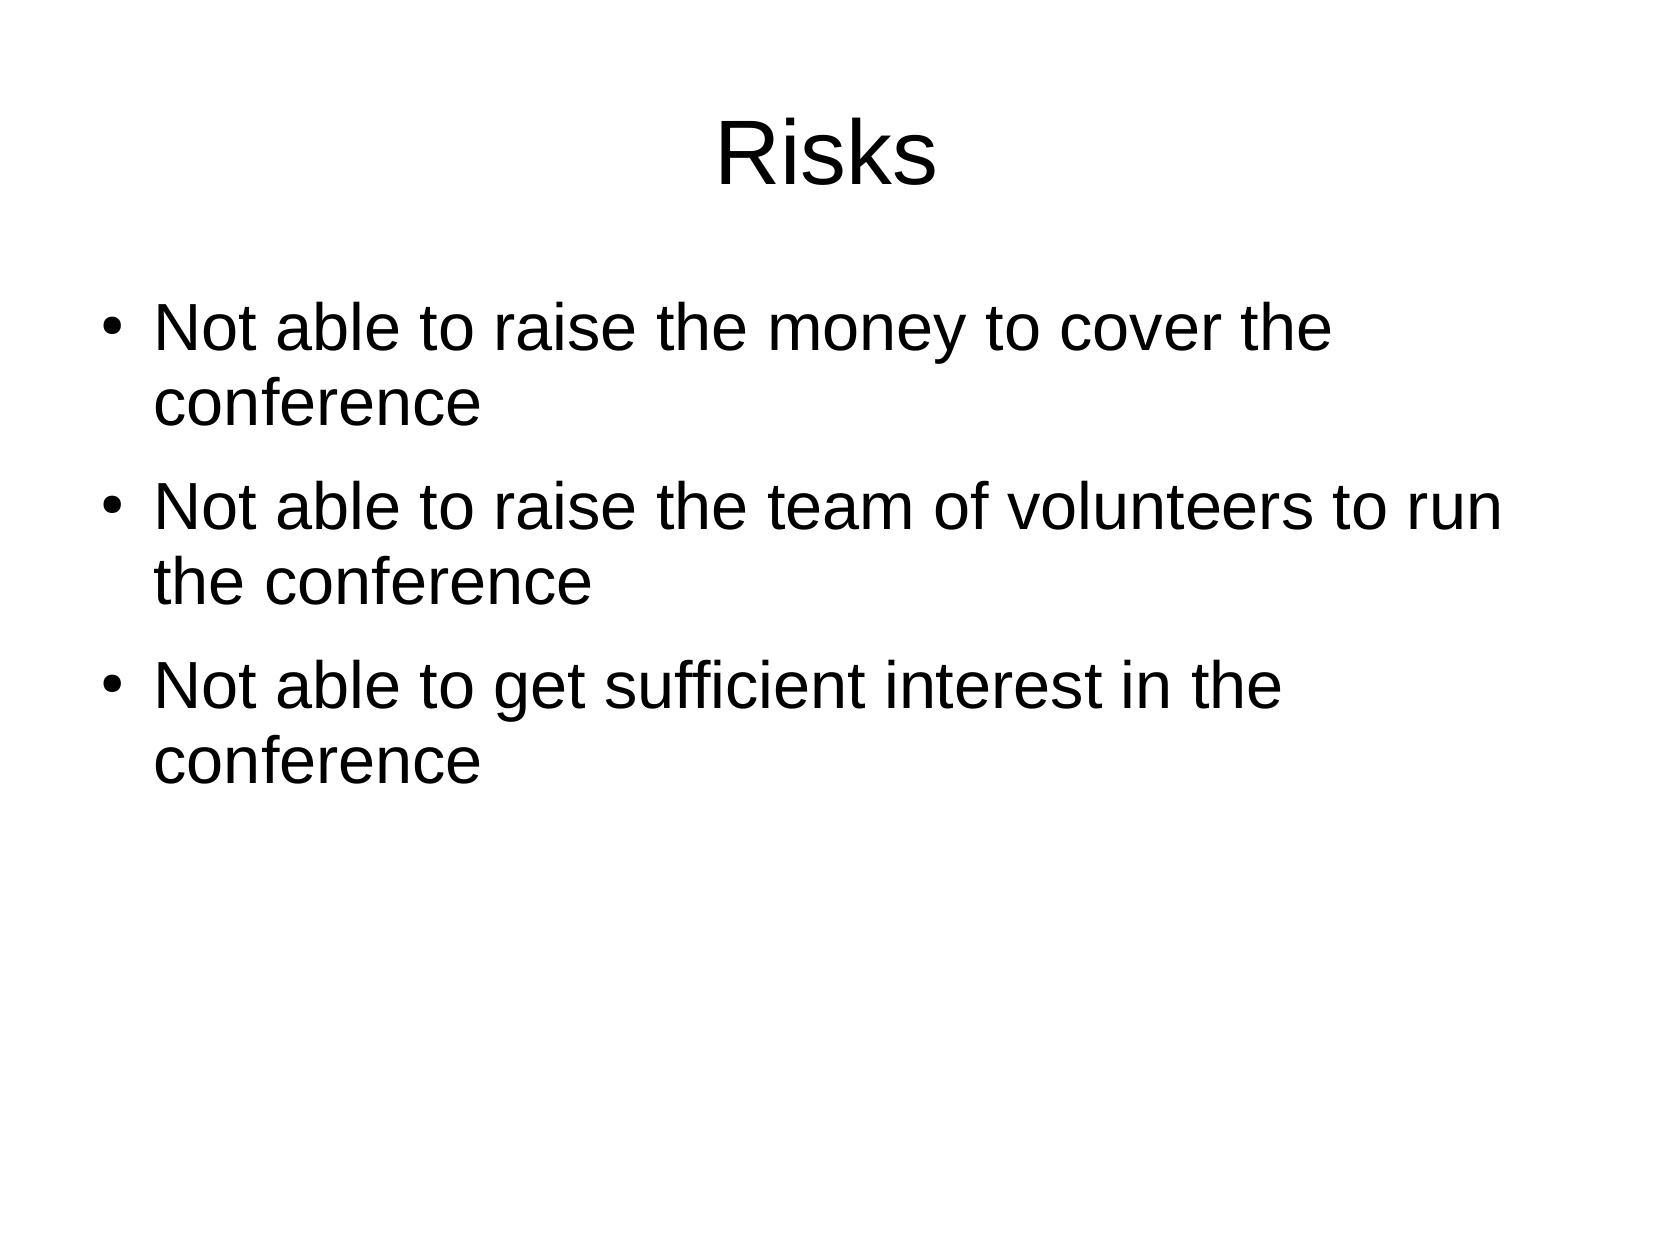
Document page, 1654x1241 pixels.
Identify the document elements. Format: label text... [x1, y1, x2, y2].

title Risks [82, 49, 1571, 257]
list Not able to raise the money to cover the conference Not able to raise the team of volunteers to run the conference Not able to get sufficient interest in the conference [82, 290, 1571, 1010]
